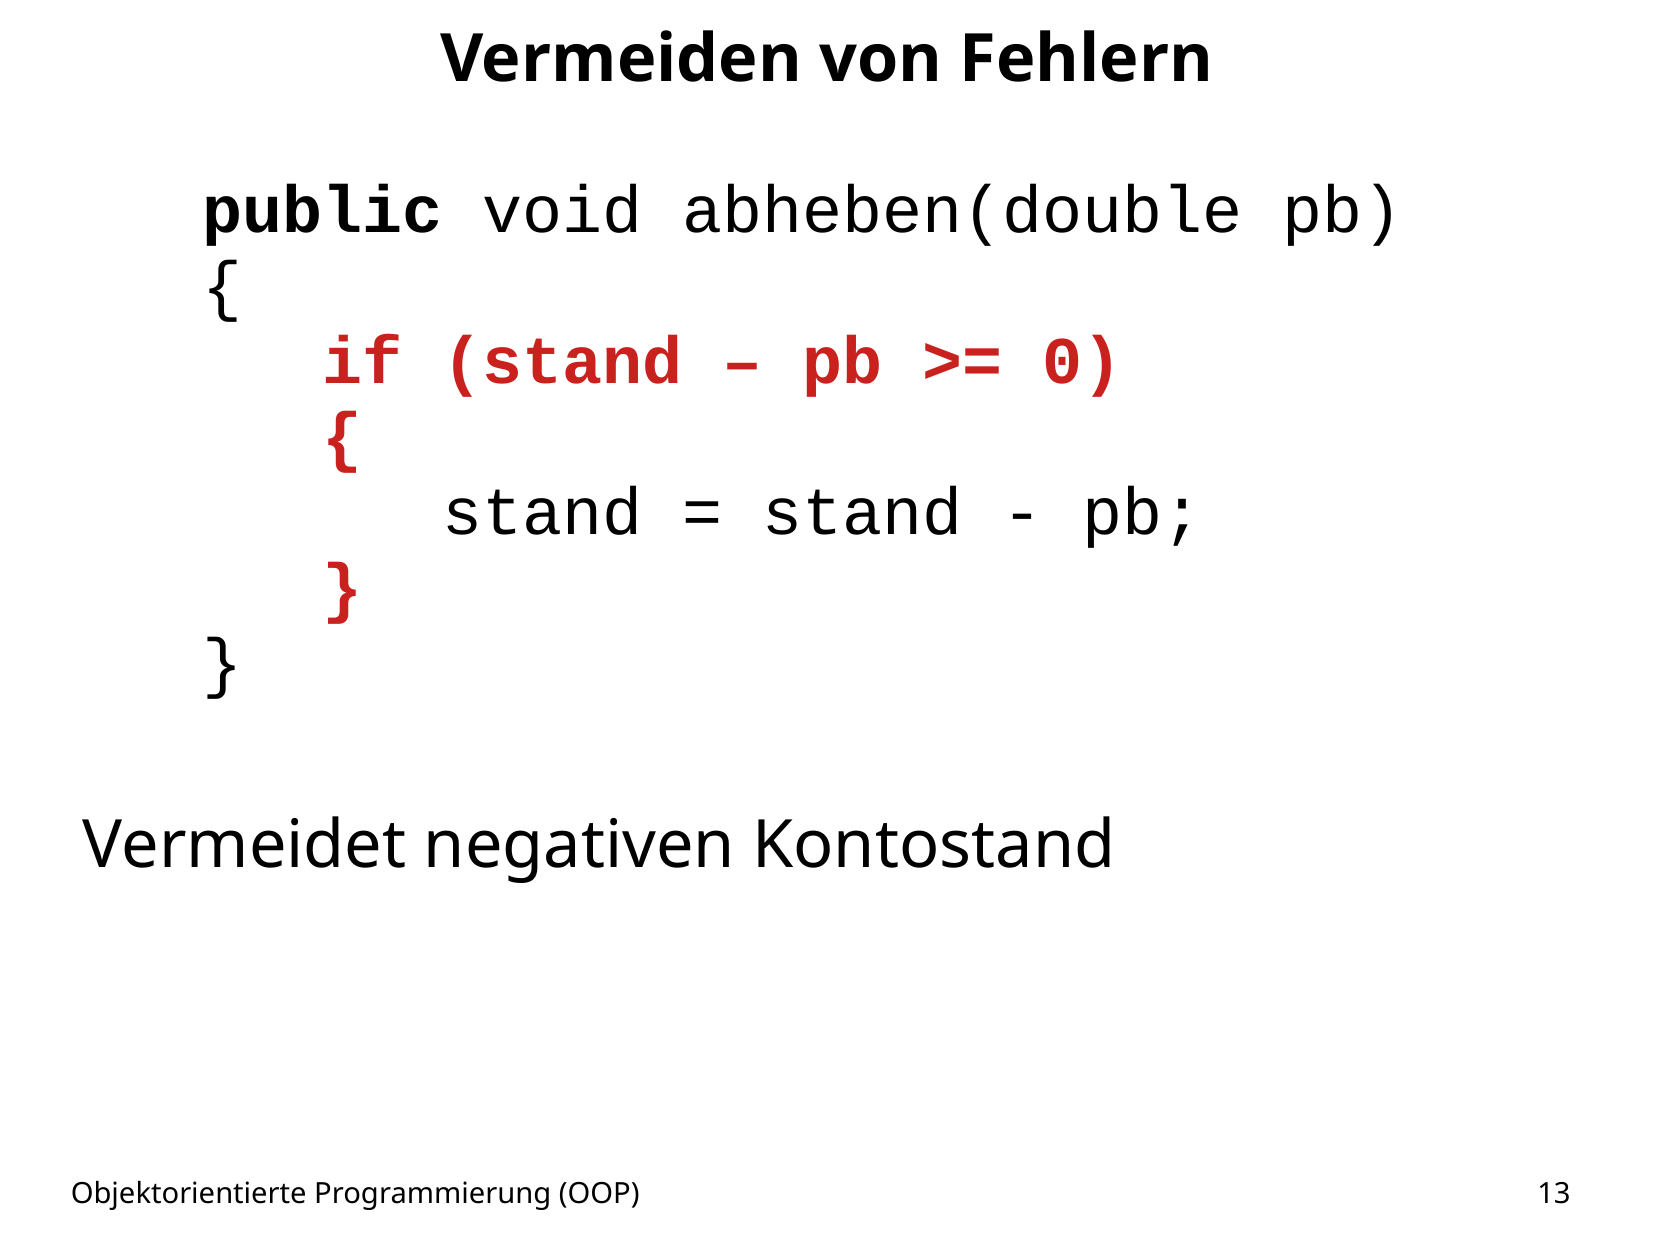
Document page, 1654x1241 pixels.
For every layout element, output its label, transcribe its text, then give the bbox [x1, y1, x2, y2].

list public void abheben(double pb) { if (stand – pb >= 0) { stand = stand - pb; } } Vermeidet negativen Kontostand [82, 177, 1548, 1146]
title Vermeiden von Fehlern [0, 5, 1654, 107]
